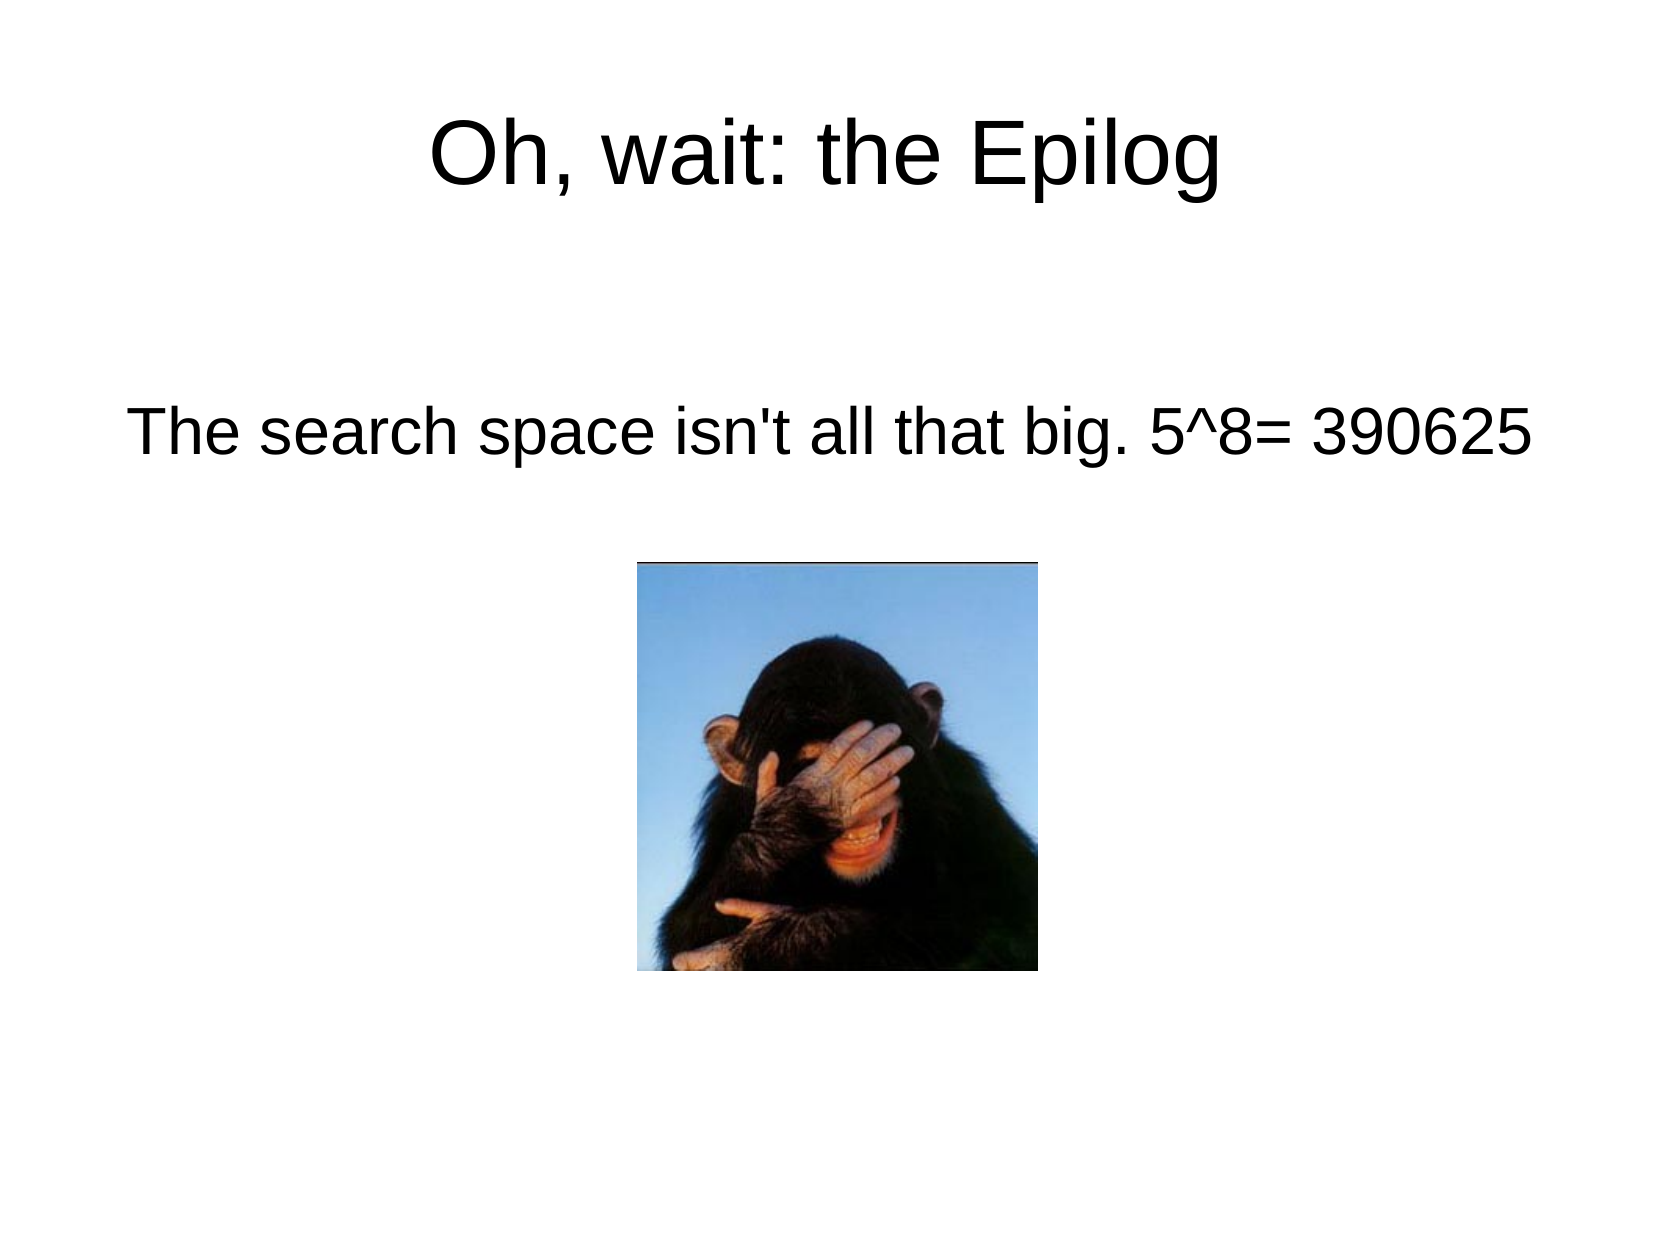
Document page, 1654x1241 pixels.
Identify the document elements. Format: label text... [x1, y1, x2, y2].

title Oh, wait: the Epilog [82, 49, 1571, 257]
subtitle The search space isn't all that big. 5^8= 390625 [86, 337, 1576, 526]
picture [637, 562, 1038, 971]
